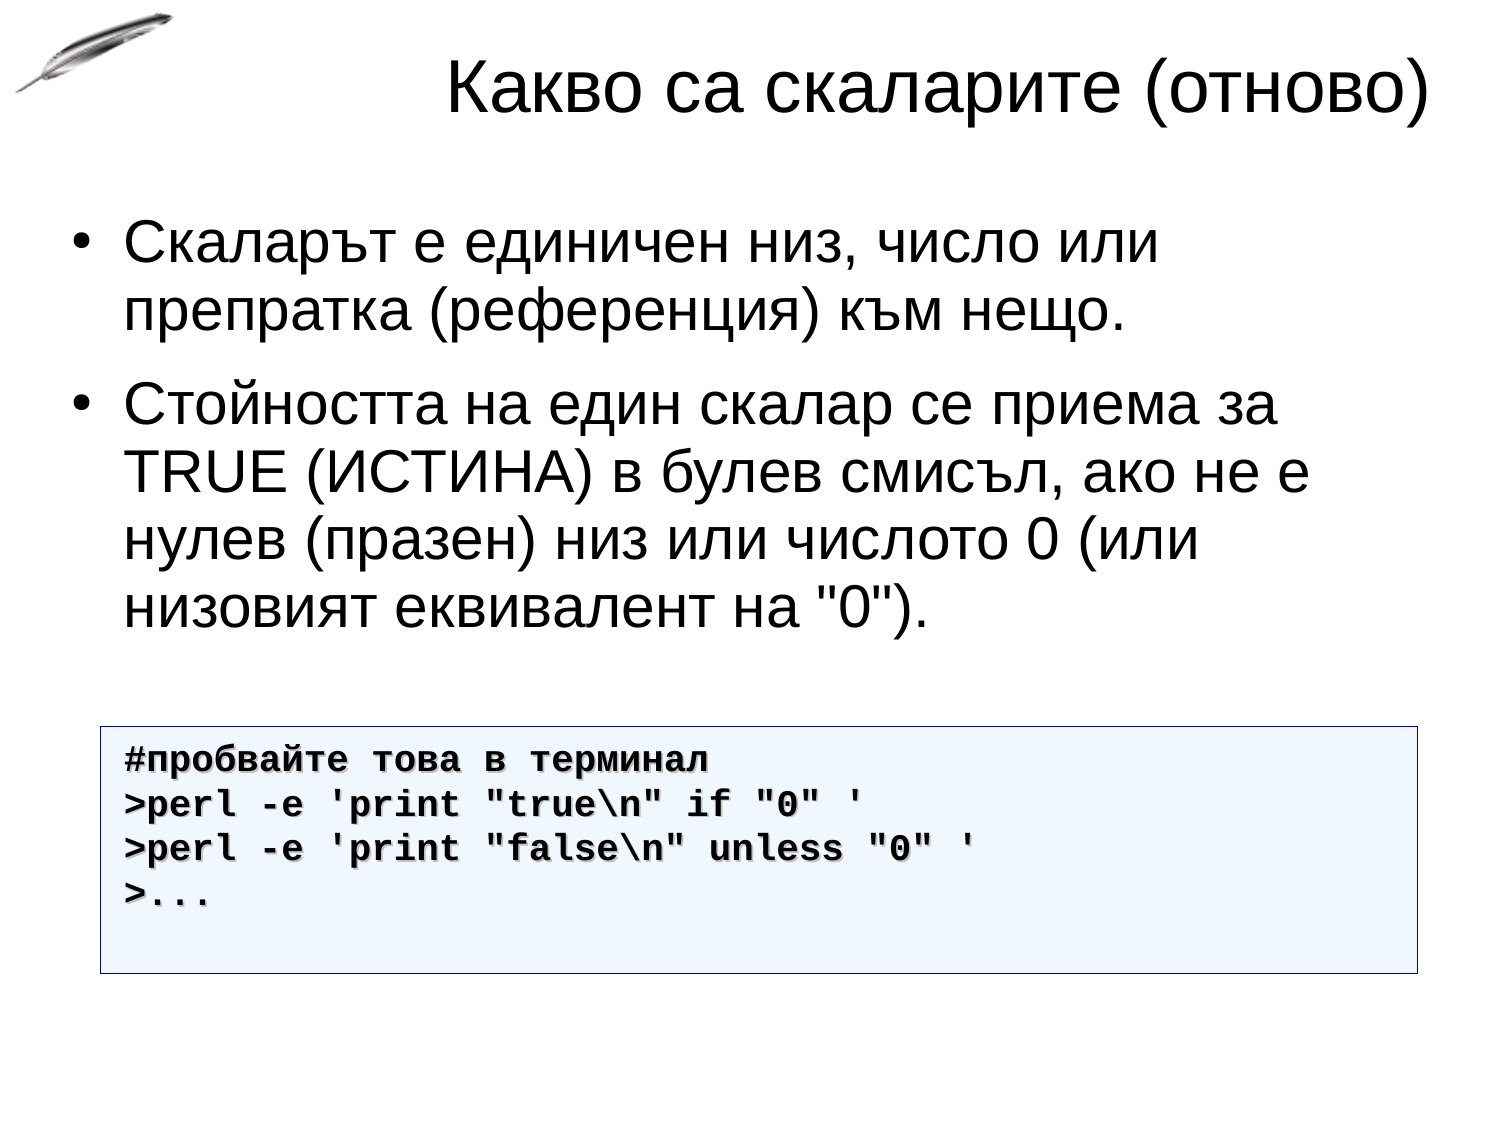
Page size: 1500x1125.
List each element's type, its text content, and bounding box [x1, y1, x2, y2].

text_box #пробвайте това в терминал >perl -e 'print "true\n" if "0" ' >perl -e 'print "false\n" unless "0" ' >... [100, 726, 1418, 974]
list Скаларът е единичен низ, число или препратка (референция) към нещо. Стойността на един скалар се приема за TRUE (ИСТИНА) в булев смисъл, ако не е нулев (празен) низ или числото 0 (или низовият еквивалент на "0"). [53, 207, 1447, 1084]
title Какво са скаларите (отново) [419, 0, 1459, 176]
picture [11, 11, 179, 95]
